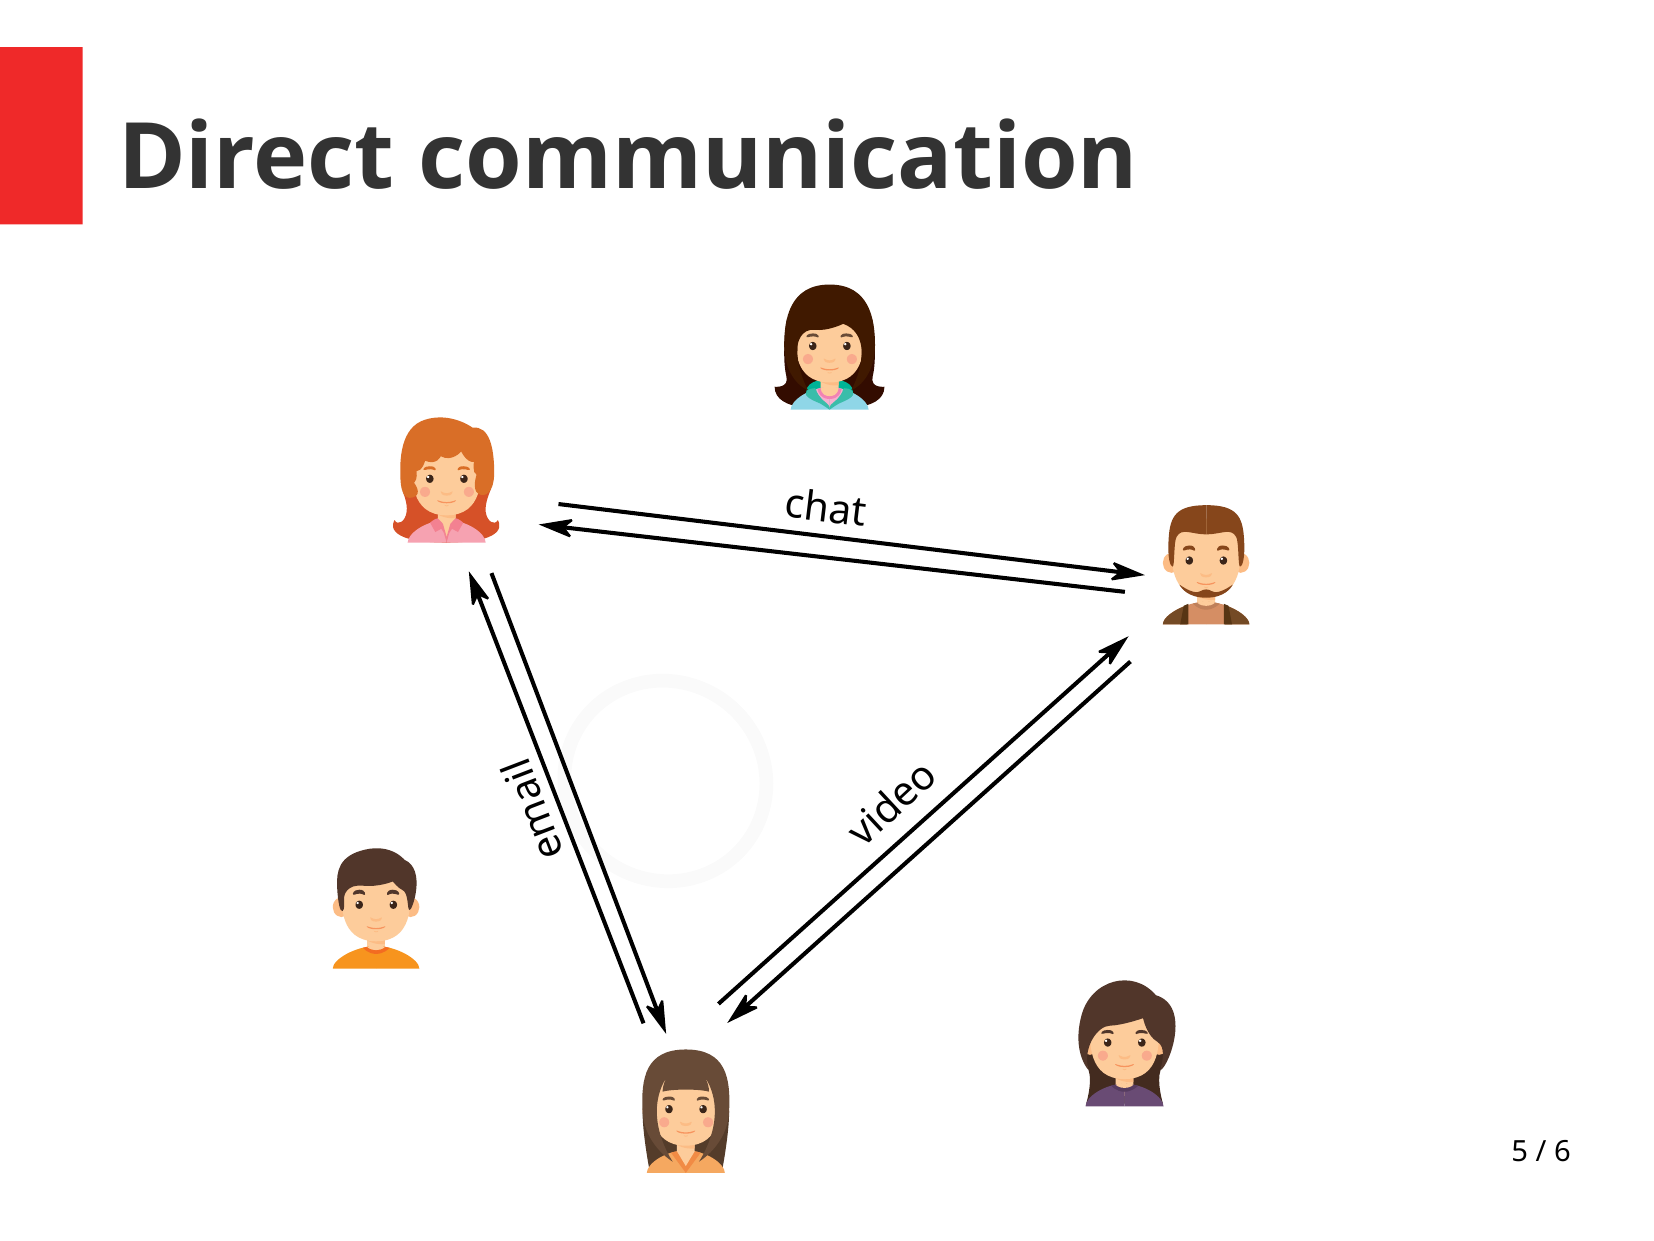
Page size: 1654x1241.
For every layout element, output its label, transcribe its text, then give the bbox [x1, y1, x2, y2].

picture [75, 240, 1410, 1185]
title Direct communication [118, 49, 1571, 257]
